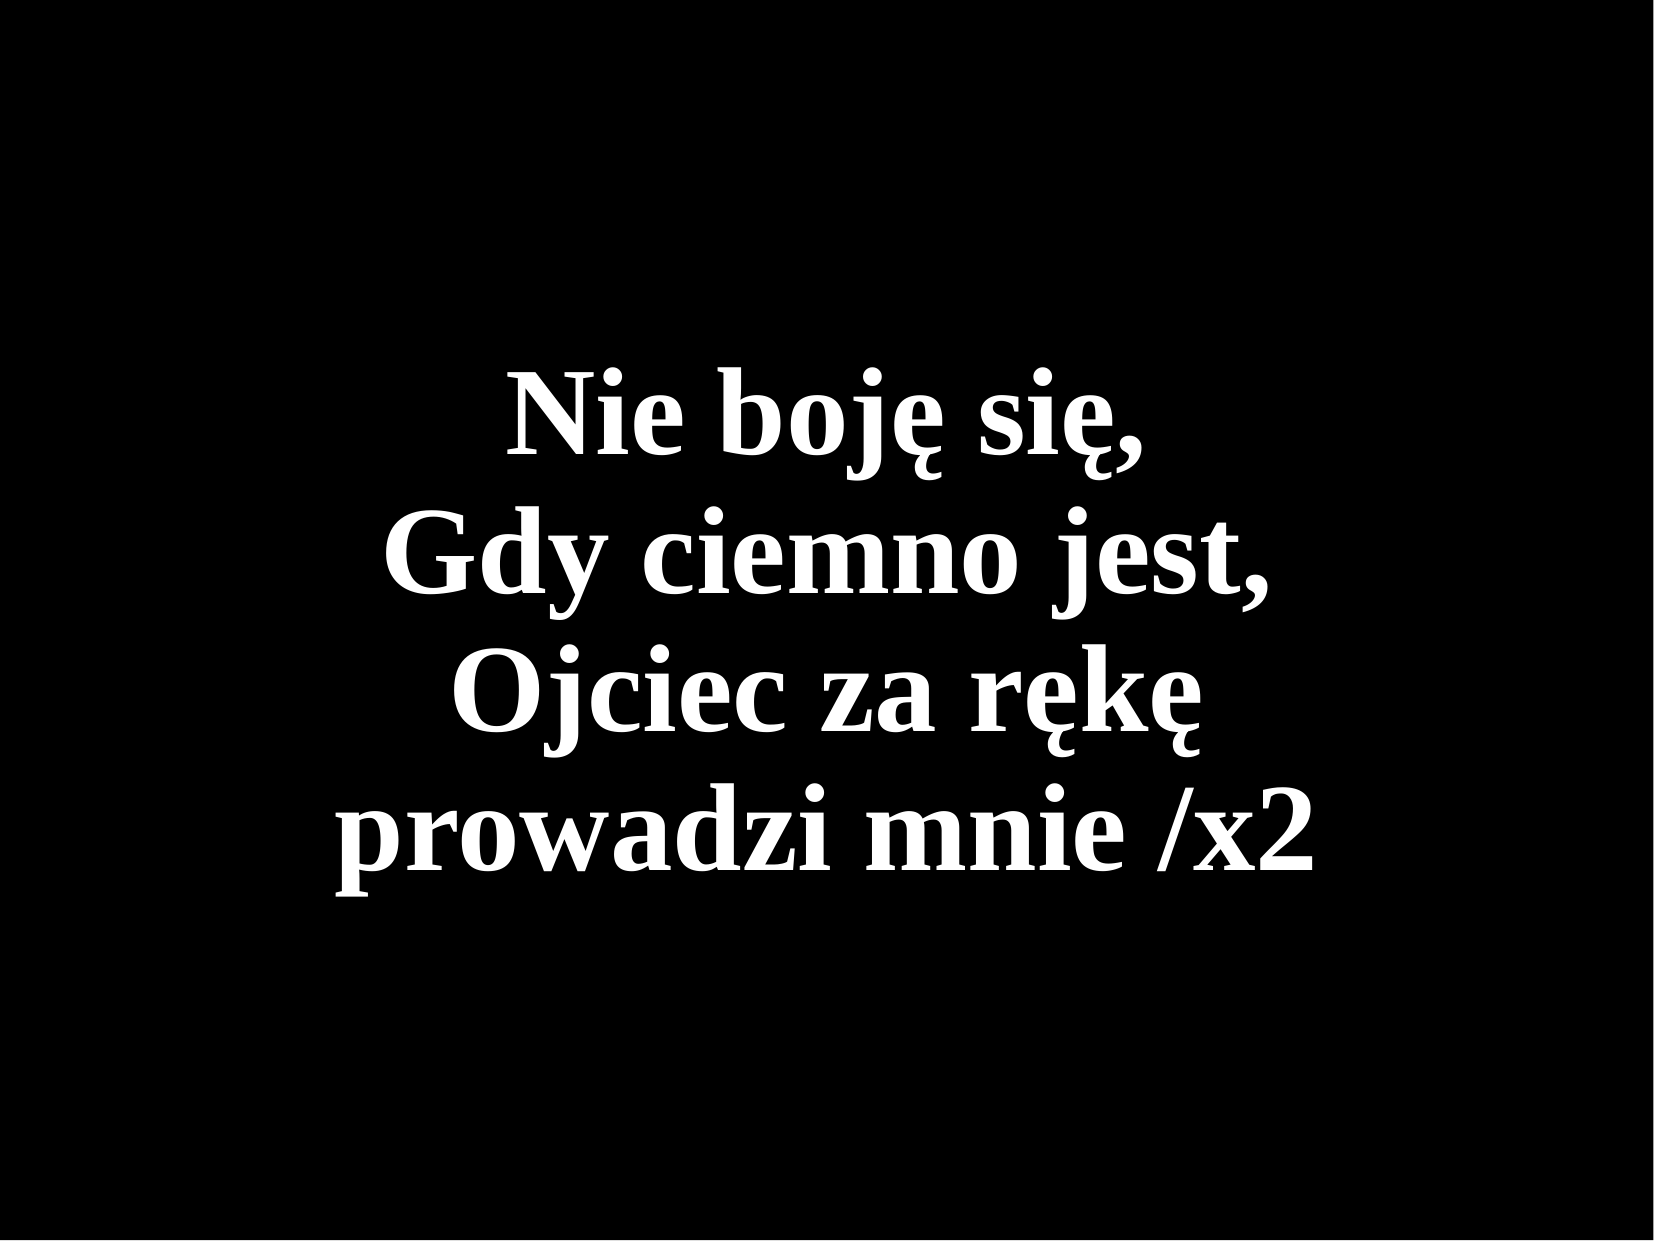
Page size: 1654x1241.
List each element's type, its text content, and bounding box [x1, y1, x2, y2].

title Nie boję się, Gdy ciemno jest, Ojciec za rękę prowadzi mnie /x2 [0, 0, 1654, 1241]
